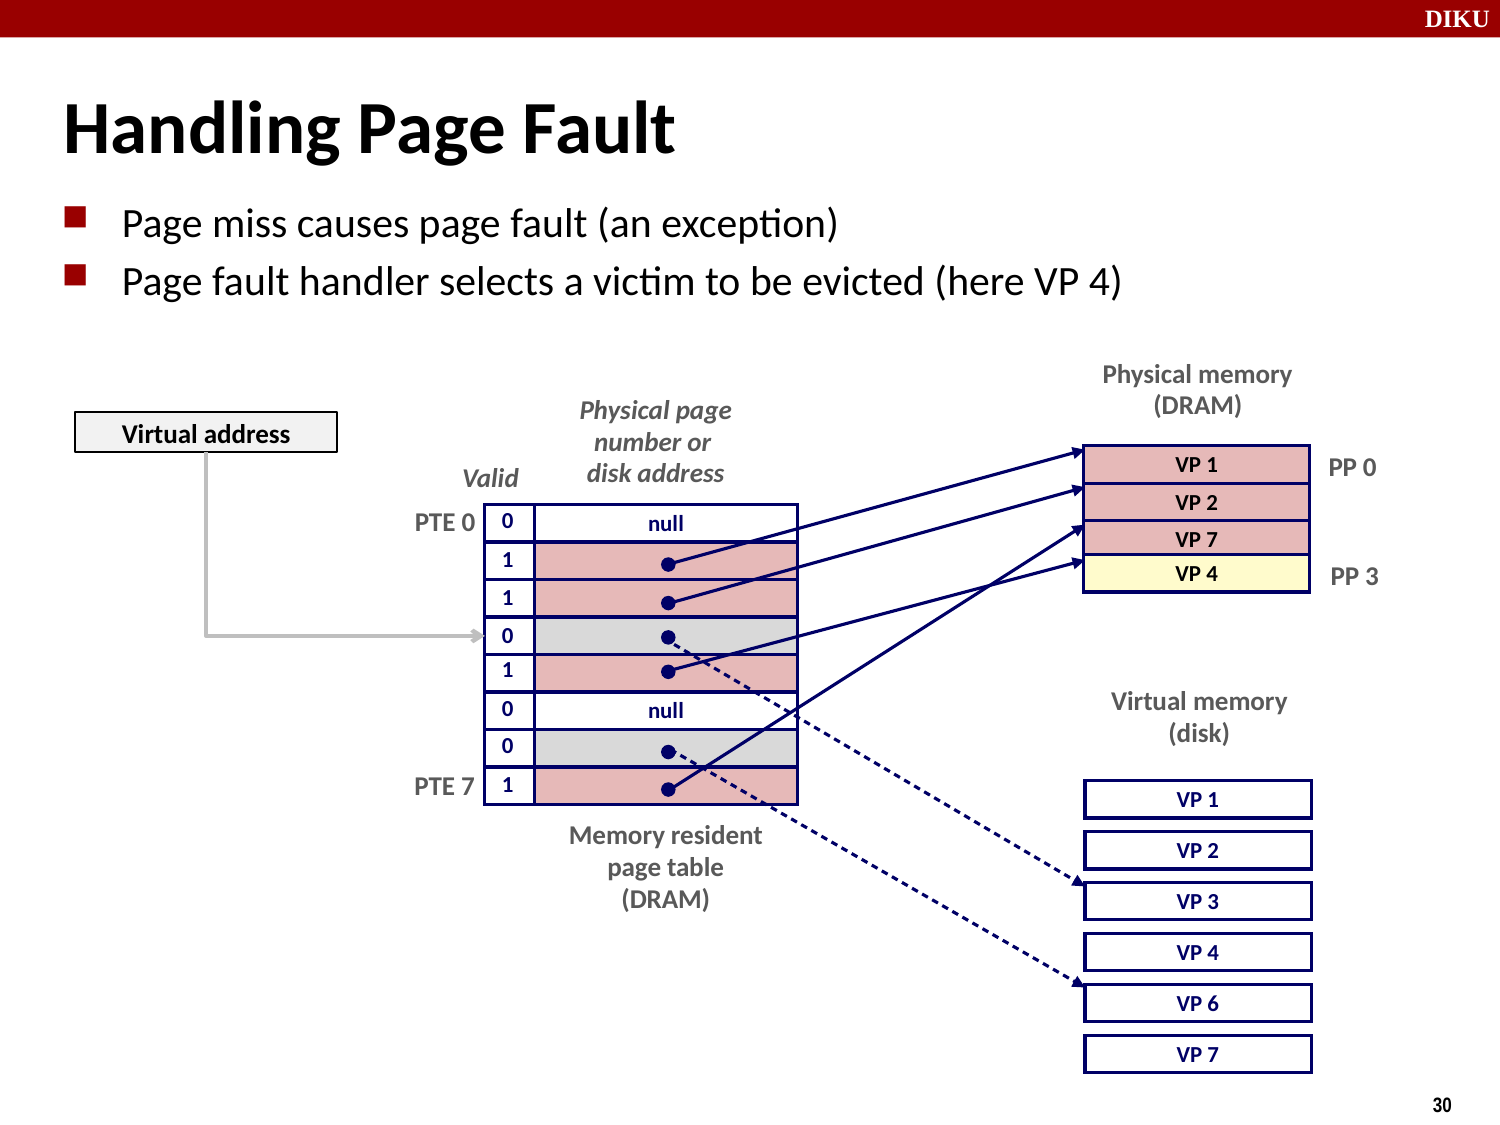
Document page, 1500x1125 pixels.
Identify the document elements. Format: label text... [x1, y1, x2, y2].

text_box VP 7 [1084, 1035, 1312, 1073]
text_box 0 [487, 687, 532, 724]
text_box Page miss causes page fault (an exception) Page fault handler selects a victim to be evicted (here VP 4) [50, 188, 1414, 313]
text_box null [536, 504, 798, 542]
text_box 1 [487, 537, 532, 576]
text_box VP 1 [1083, 445, 1310, 484]
text_box VP 2 [1083, 484, 1310, 521]
text_box Virtual memory (disk) [1075, 677, 1323, 772]
text_box VP 4 [1084, 933, 1312, 971]
text_box 0 [487, 627, 532, 648]
text_box Virtual address [74, 412, 338, 453]
text_box Valid [447, 454, 560, 510]
text_box VP 7 [1083, 521, 1310, 554]
text_box 1 [490, 775, 532, 814]
text_box PP 0 [1307, 439, 1398, 495]
text_box [536, 542, 798, 693]
text_box null [759, 531, 798, 542]
text_box VP 6 [1084, 984, 1312, 1022]
text_box PP 3 [1310, 548, 1400, 604]
text_box 1 [487, 648, 532, 687]
text_box VP 4 [1083, 554, 1310, 593]
text_box Physical memory (DRAM) [1065, 350, 1330, 445]
text_box 0 [491, 499, 532, 537]
text_box 0 [487, 724, 532, 775]
text_box Memory resident page table (DRAM) [531, 811, 801, 945]
text_box 1 [487, 576, 532, 627]
text_box null [536, 693, 798, 730]
text_box VP 2 [1084, 831, 1312, 869]
text_box Handling Page Fault [48, 59, 1408, 188]
text_box Physical page number or disk address [547, 374, 765, 509]
text_box null [768, 713, 798, 730]
text_box VP 1 [1084, 780, 1312, 819]
text_box PTE 7 [385, 758, 490, 814]
text_box [536, 730, 798, 805]
text_box PTE 0 [385, 493, 491, 549]
text_box VP 3 [1084, 882, 1312, 920]
